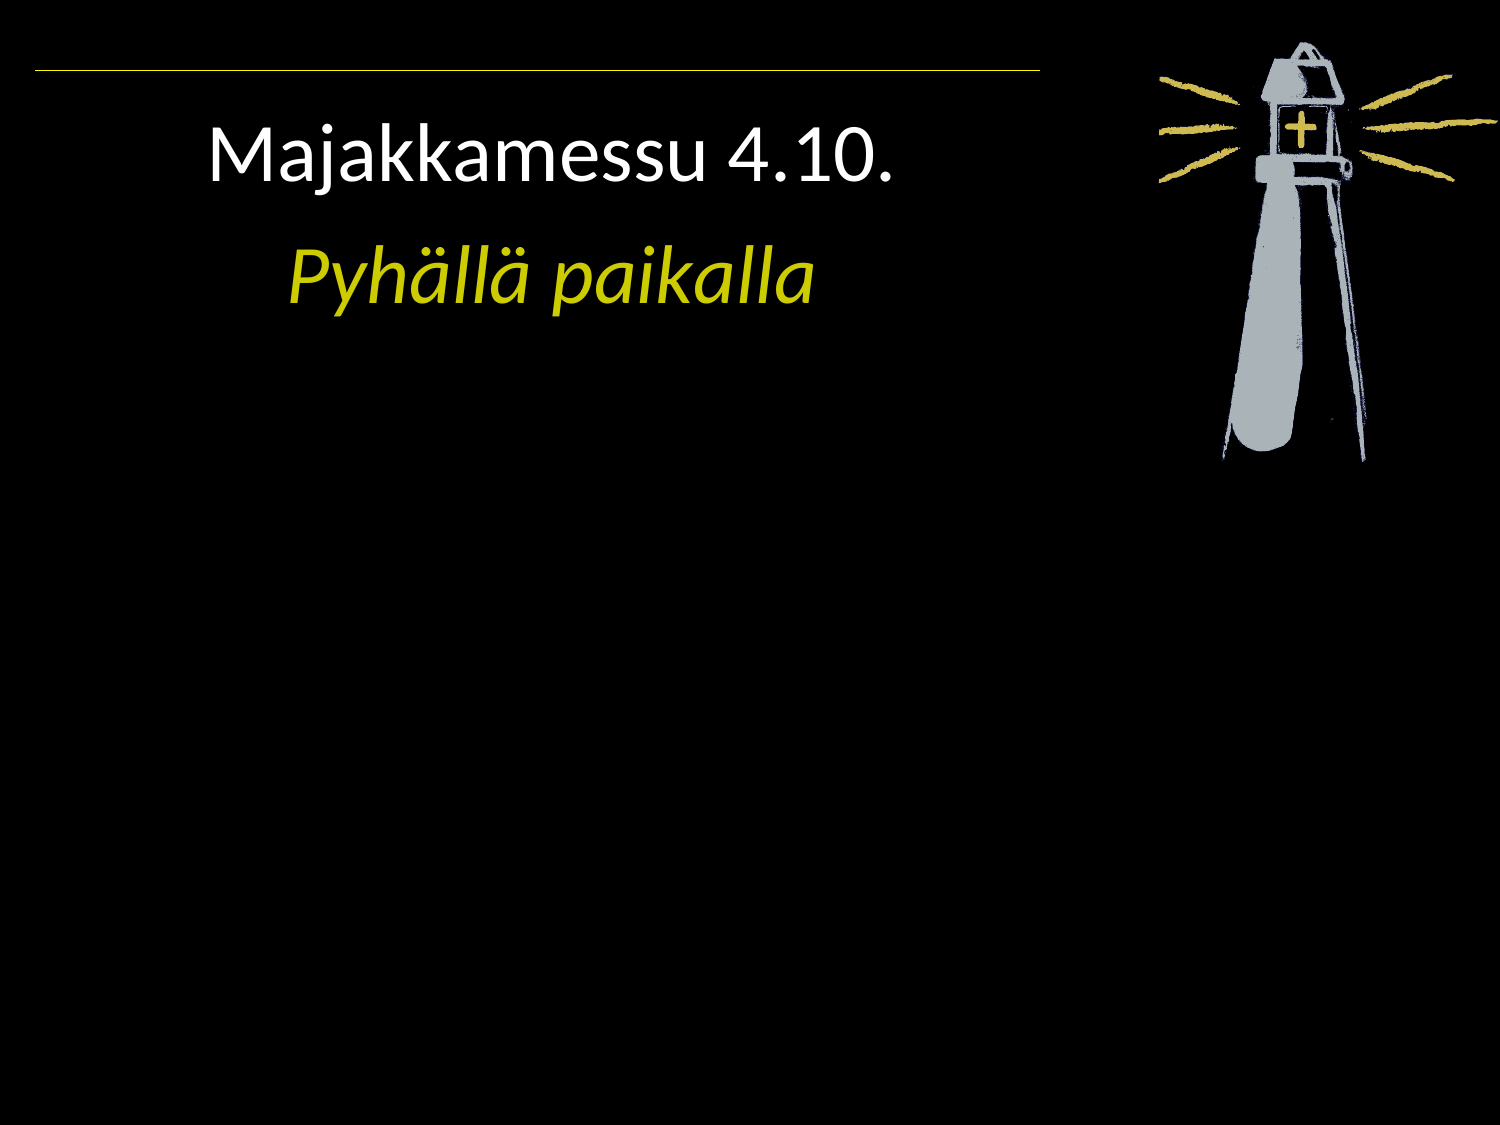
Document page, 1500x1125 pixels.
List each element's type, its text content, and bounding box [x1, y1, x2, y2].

list Majakkamessu 4.10. Pyhällä paikalla [150, 0, 1096, 421]
picture [1145, 33, 1500, 567]
